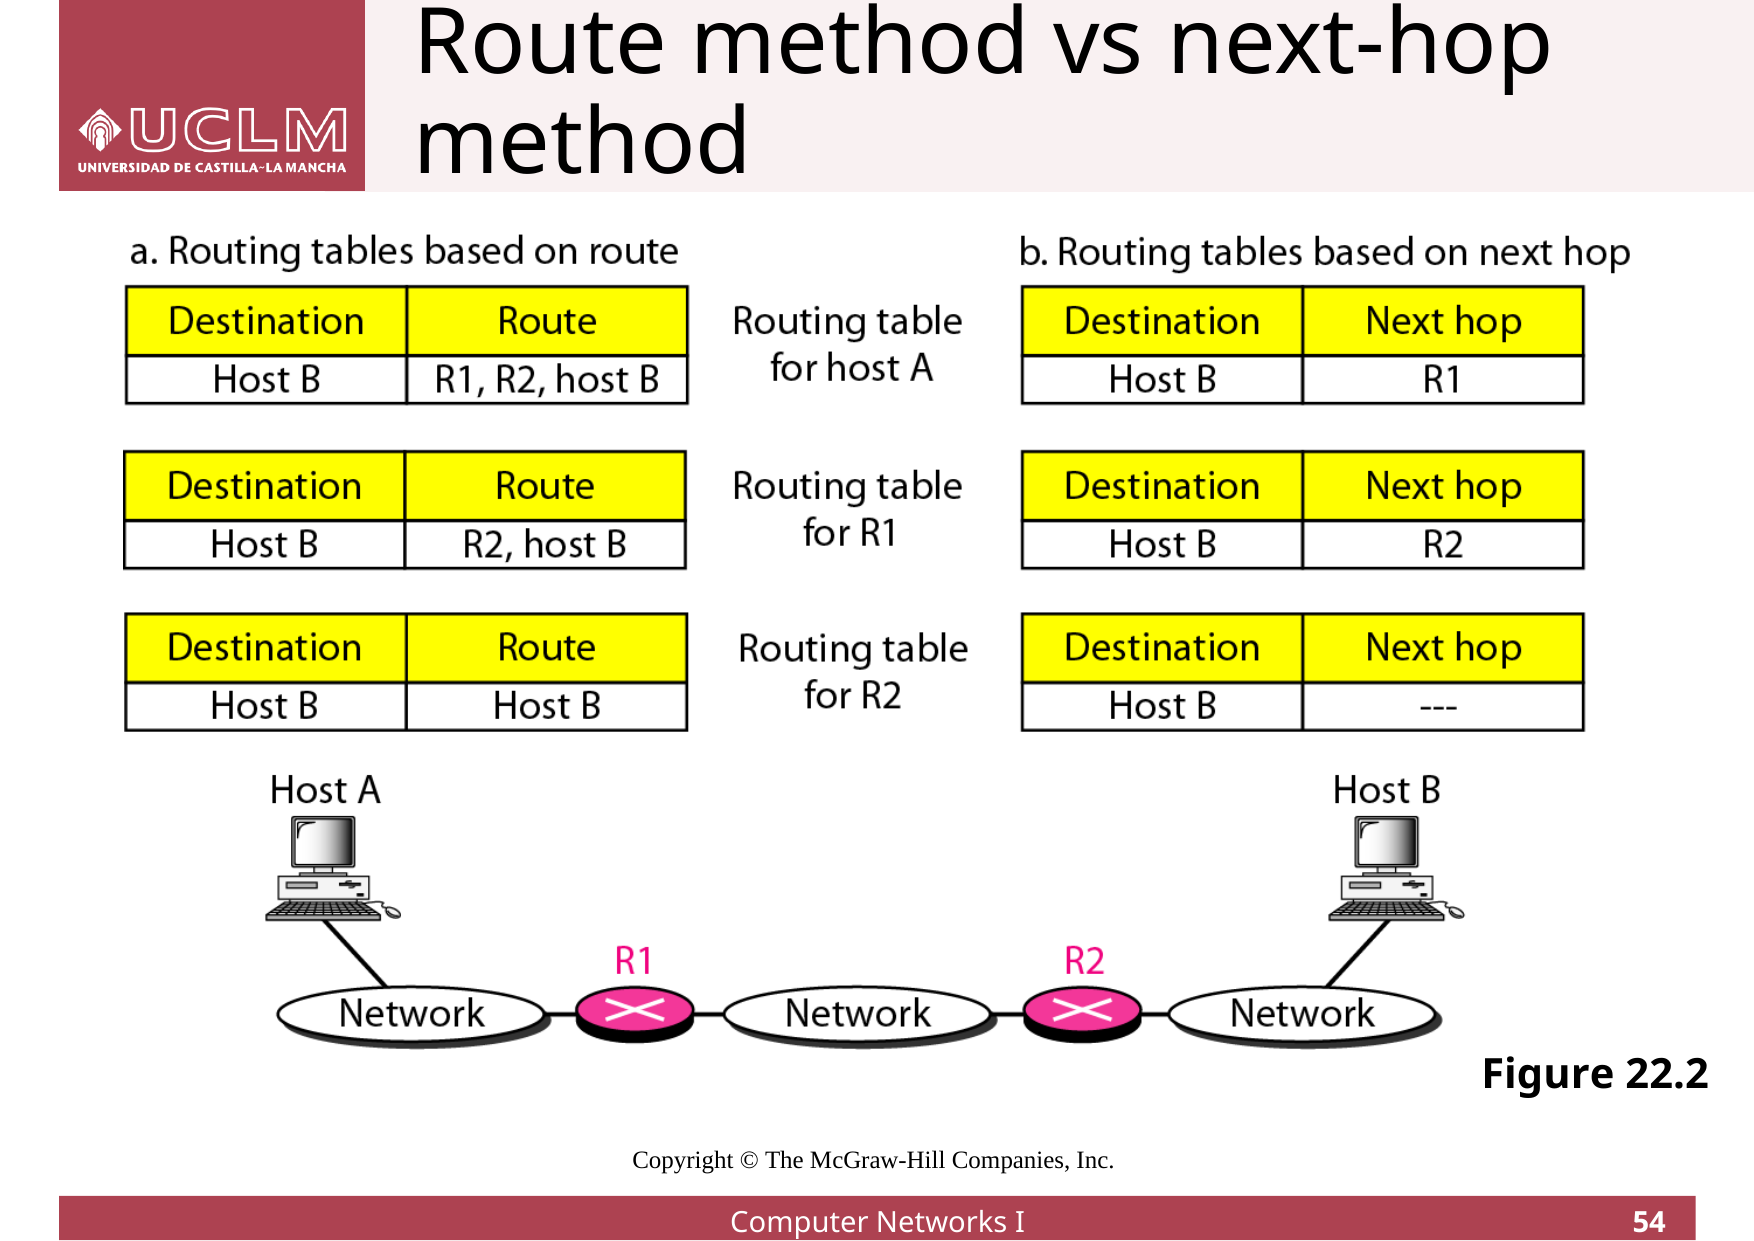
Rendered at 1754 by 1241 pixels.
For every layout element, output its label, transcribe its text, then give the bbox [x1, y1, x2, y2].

picture [123, 230, 1631, 1050]
text_box Copyright © The McGraw-Hill Companies, Inc. [478, 1136, 1276, 1182]
text_box Figure 22.2 [1466, 1039, 1754, 1121]
picture [59, 0, 365, 191]
title Route method vs next-hop method [413, 0, 1667, 198]
